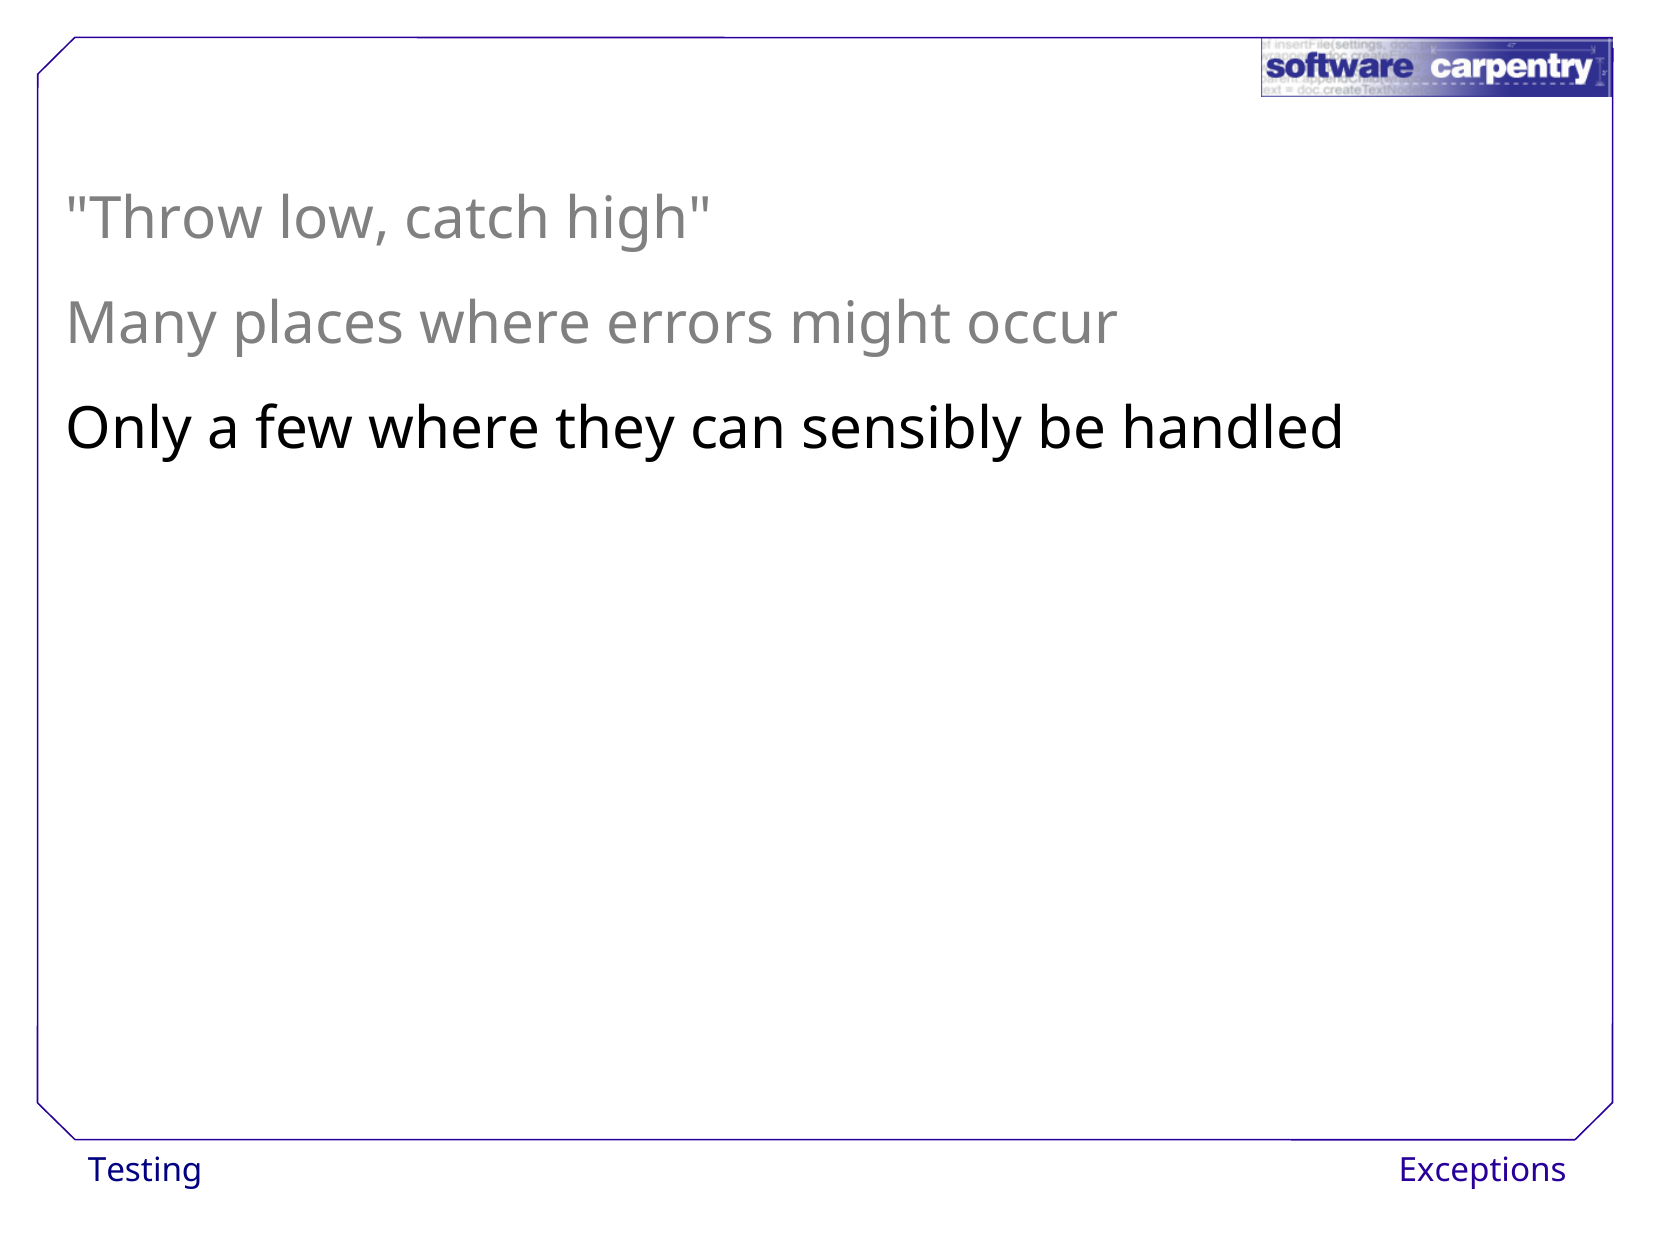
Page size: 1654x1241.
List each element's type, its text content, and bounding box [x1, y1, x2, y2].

text_box "Throw low, catch high" Many places where errors might occur Only a few where they can sensibly be handled [50, 138, 1511, 469]
picture [1261, 39, 1613, 97]
